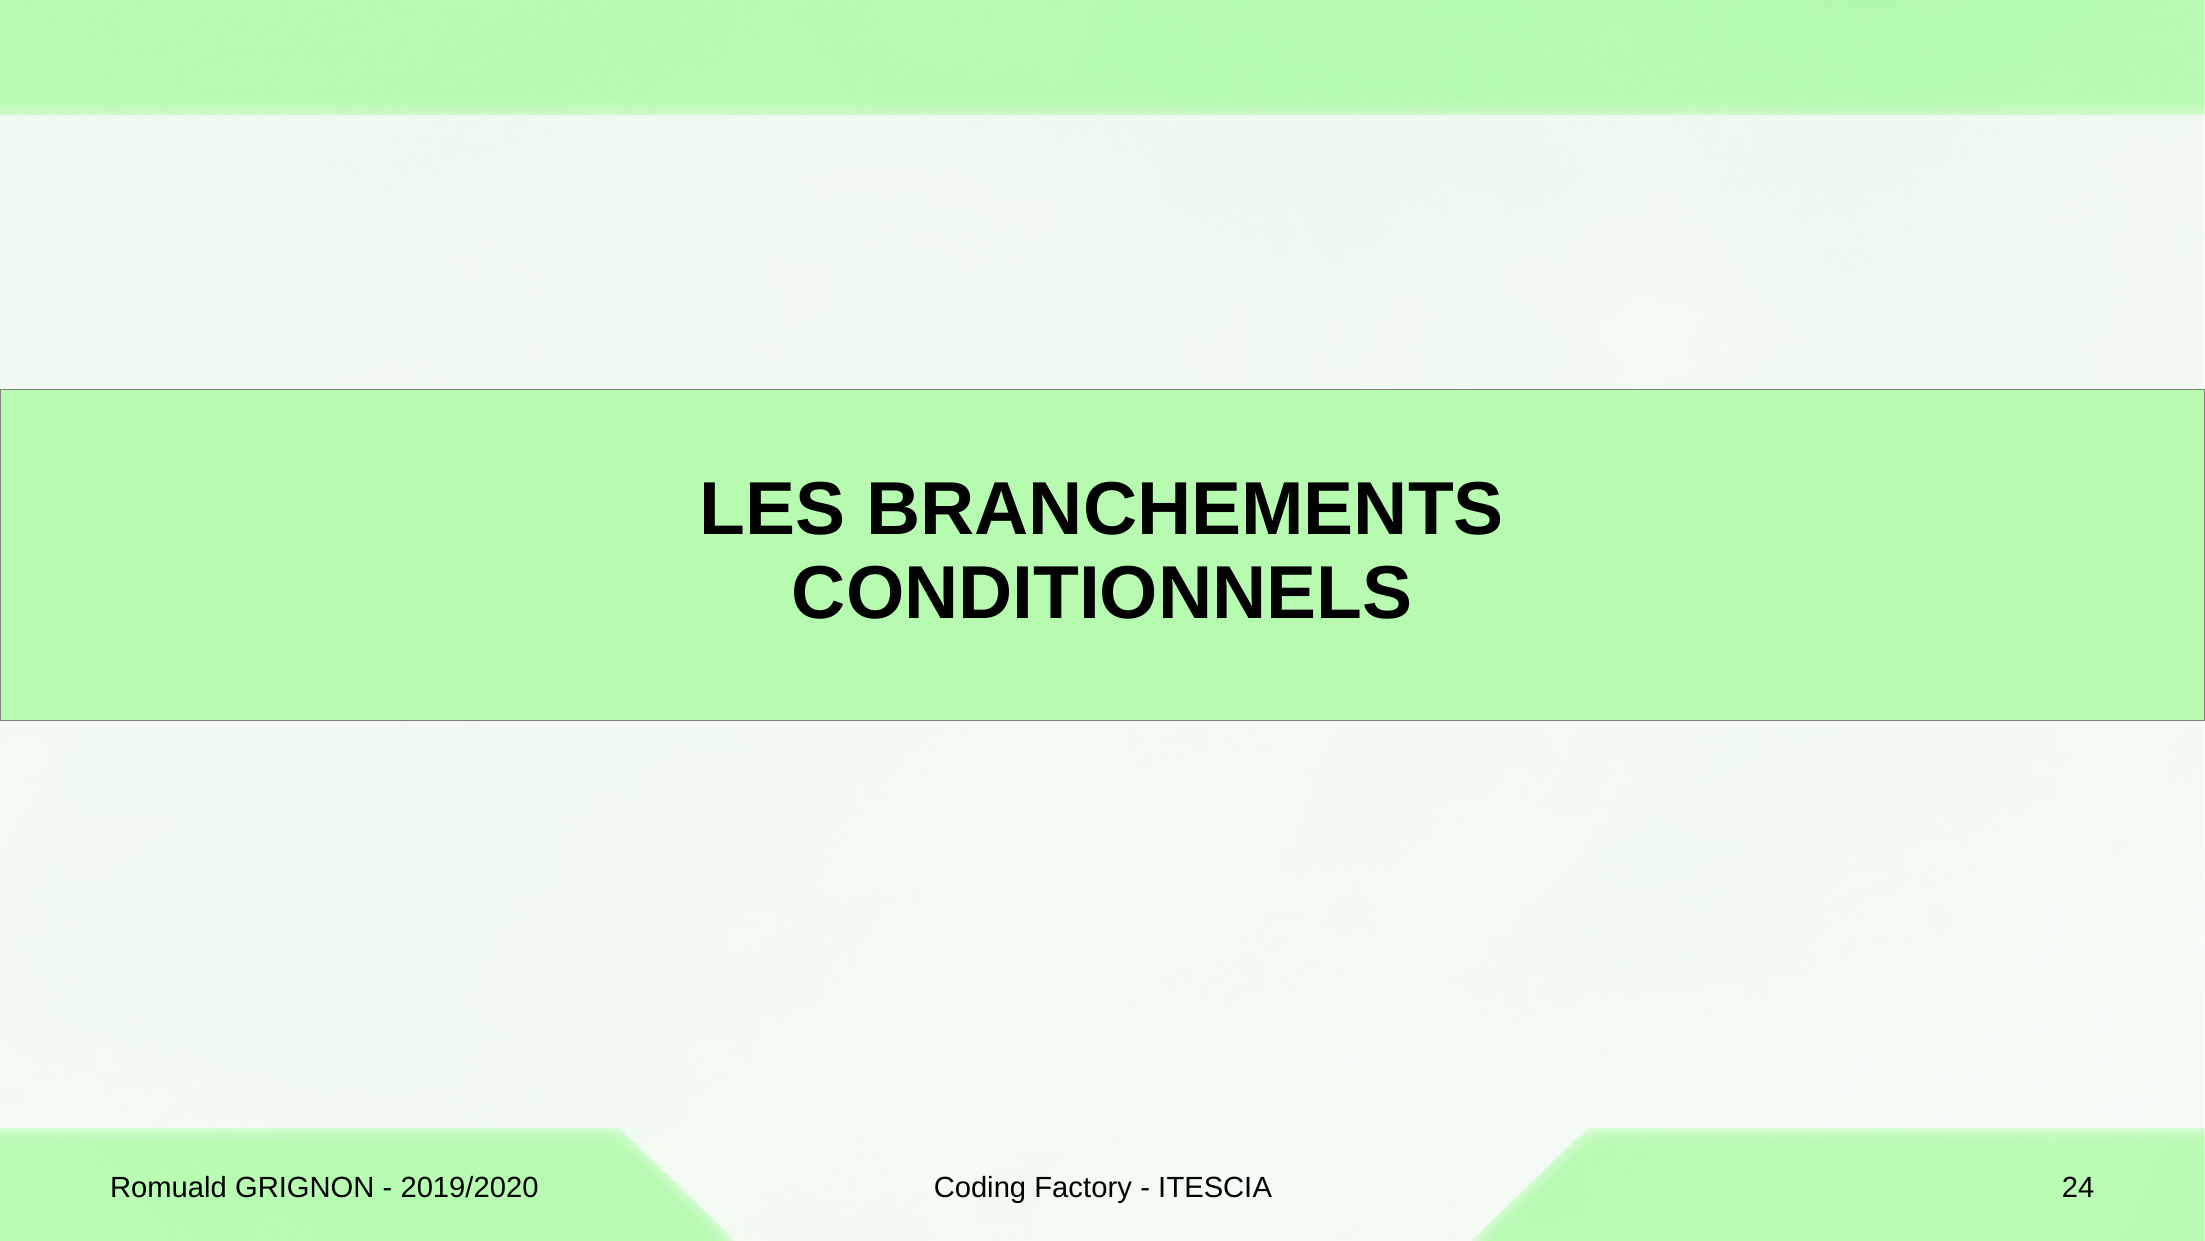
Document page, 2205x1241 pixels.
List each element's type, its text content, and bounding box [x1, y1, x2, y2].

text_box [2095, 389, 2205, 721]
picture [0, 721, 2205, 1241]
picture [0, 0, 2205, 389]
subtitle LES BRANCHEMENTS CONDITIONNELS [110, 25, 2095, 1085]
text_box [0, 389, 110, 721]
